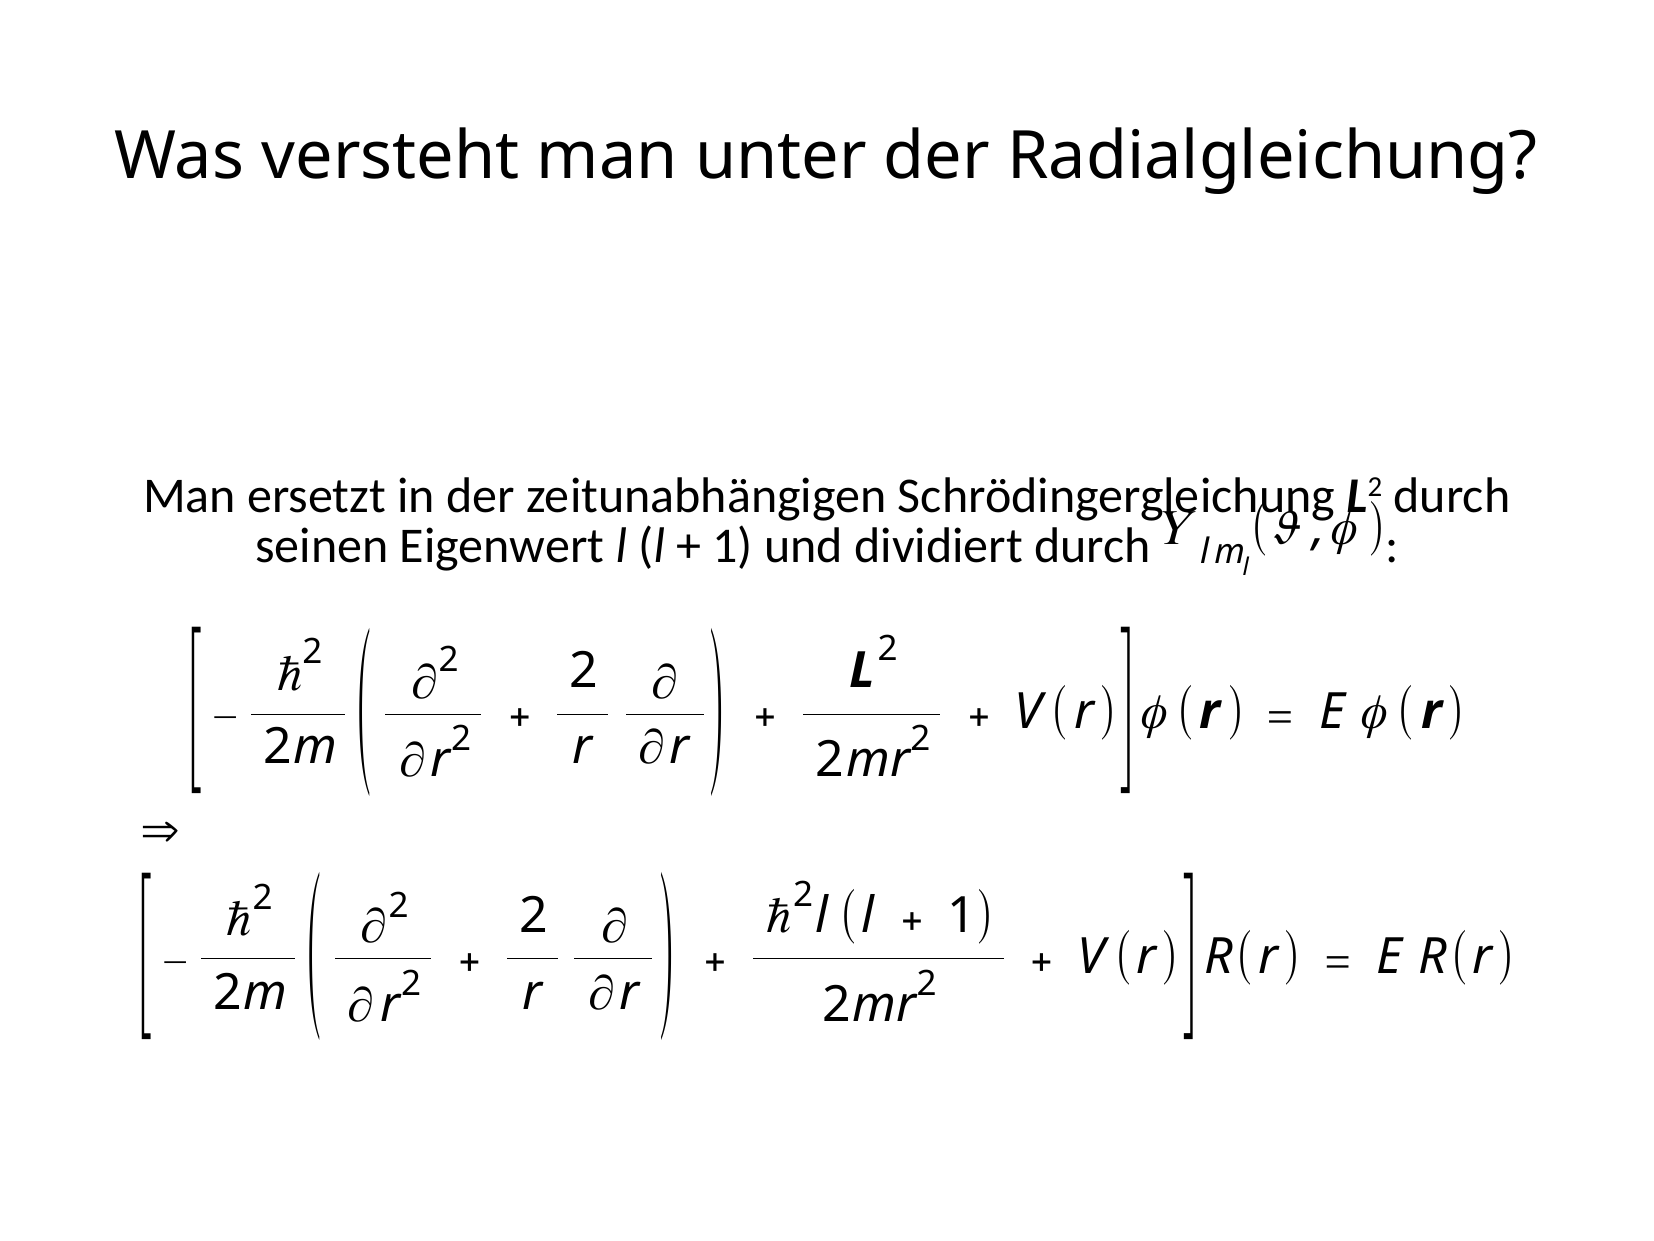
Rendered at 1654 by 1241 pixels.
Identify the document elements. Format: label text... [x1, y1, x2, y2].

title Was versteht man unter der Radialgleichung? [82, 49, 1571, 257]
subtitle Man ersetzt in der zeitunabhängigen Schrödingergleichung L2 durch seinen Eigenwert l (l + 1) und dividiert durch : [82, 290, 1571, 1010]
chart [132, 624, 1522, 1041]
chart [1147, 497, 1393, 583]
